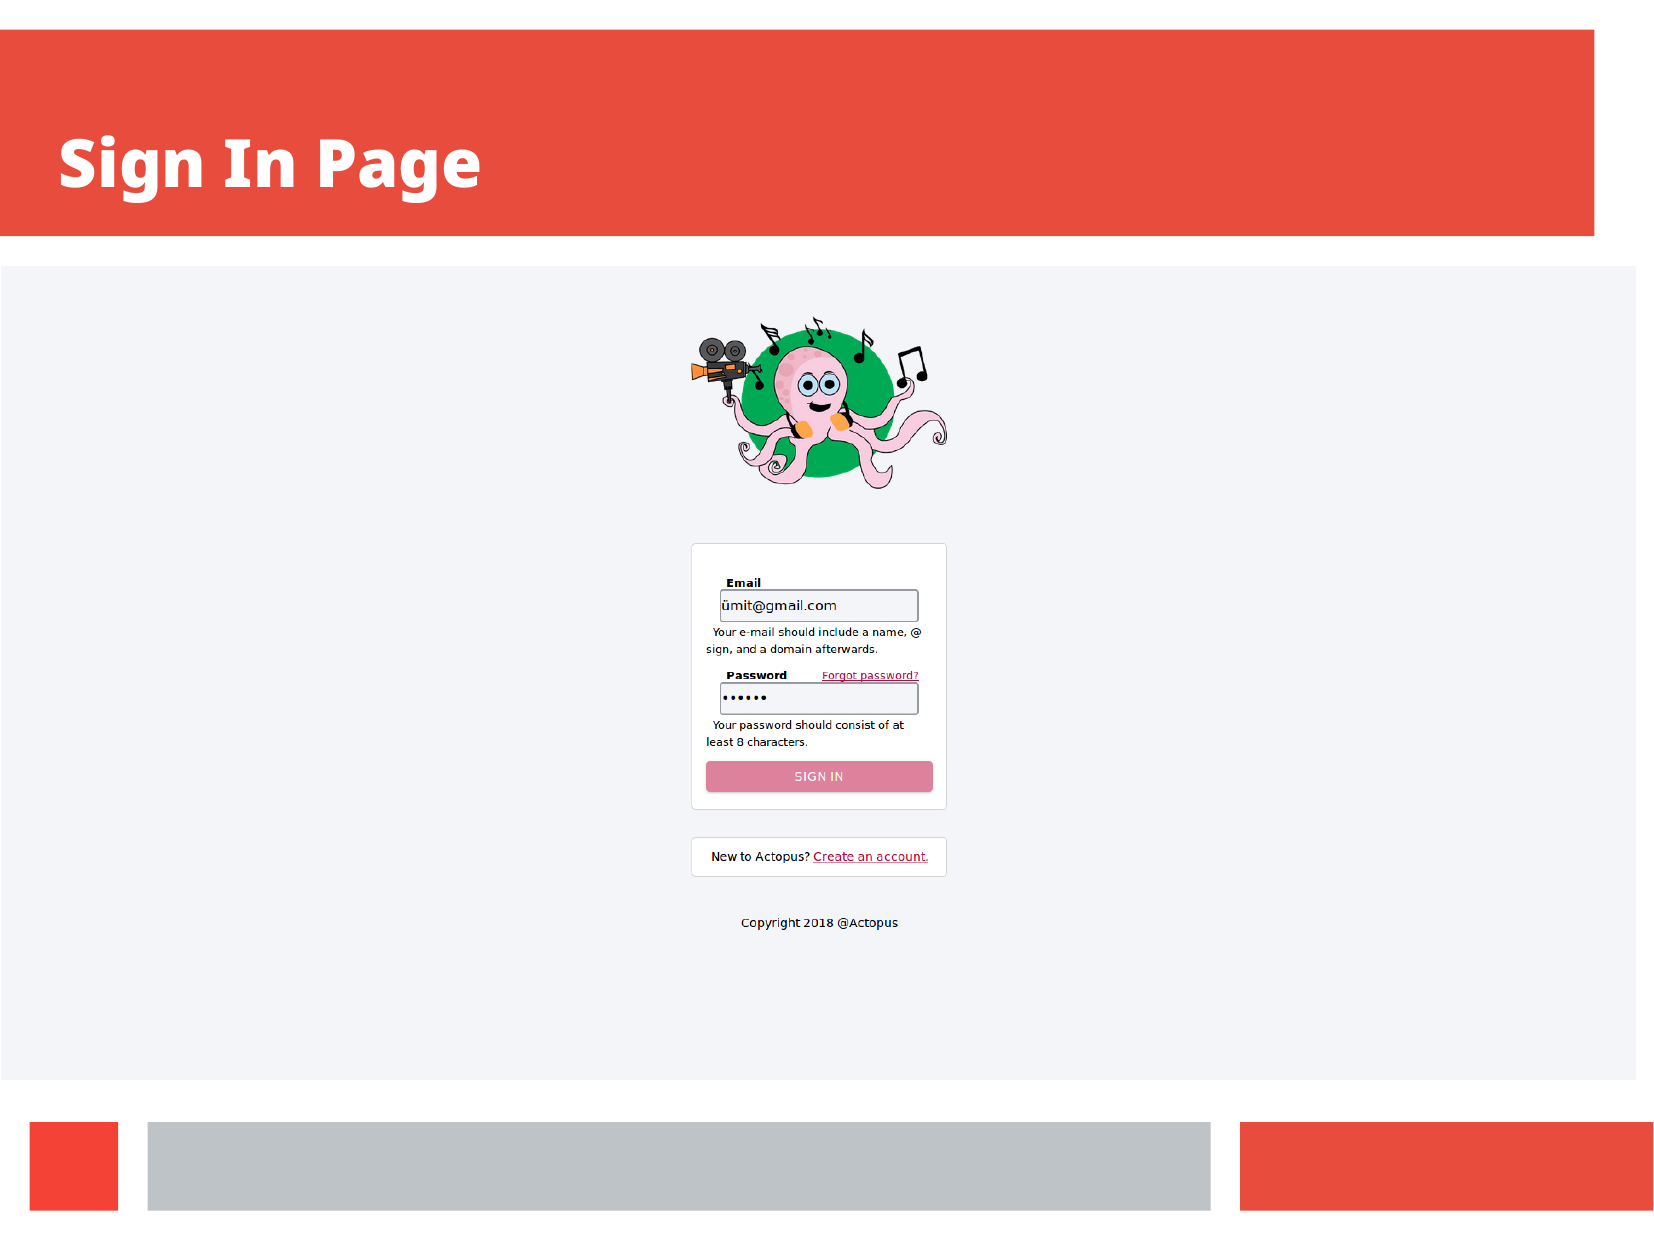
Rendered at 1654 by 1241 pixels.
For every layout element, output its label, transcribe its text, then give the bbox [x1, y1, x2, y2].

title Sign In Page [59, 59, 1595, 207]
picture [1, 266, 1636, 1081]
